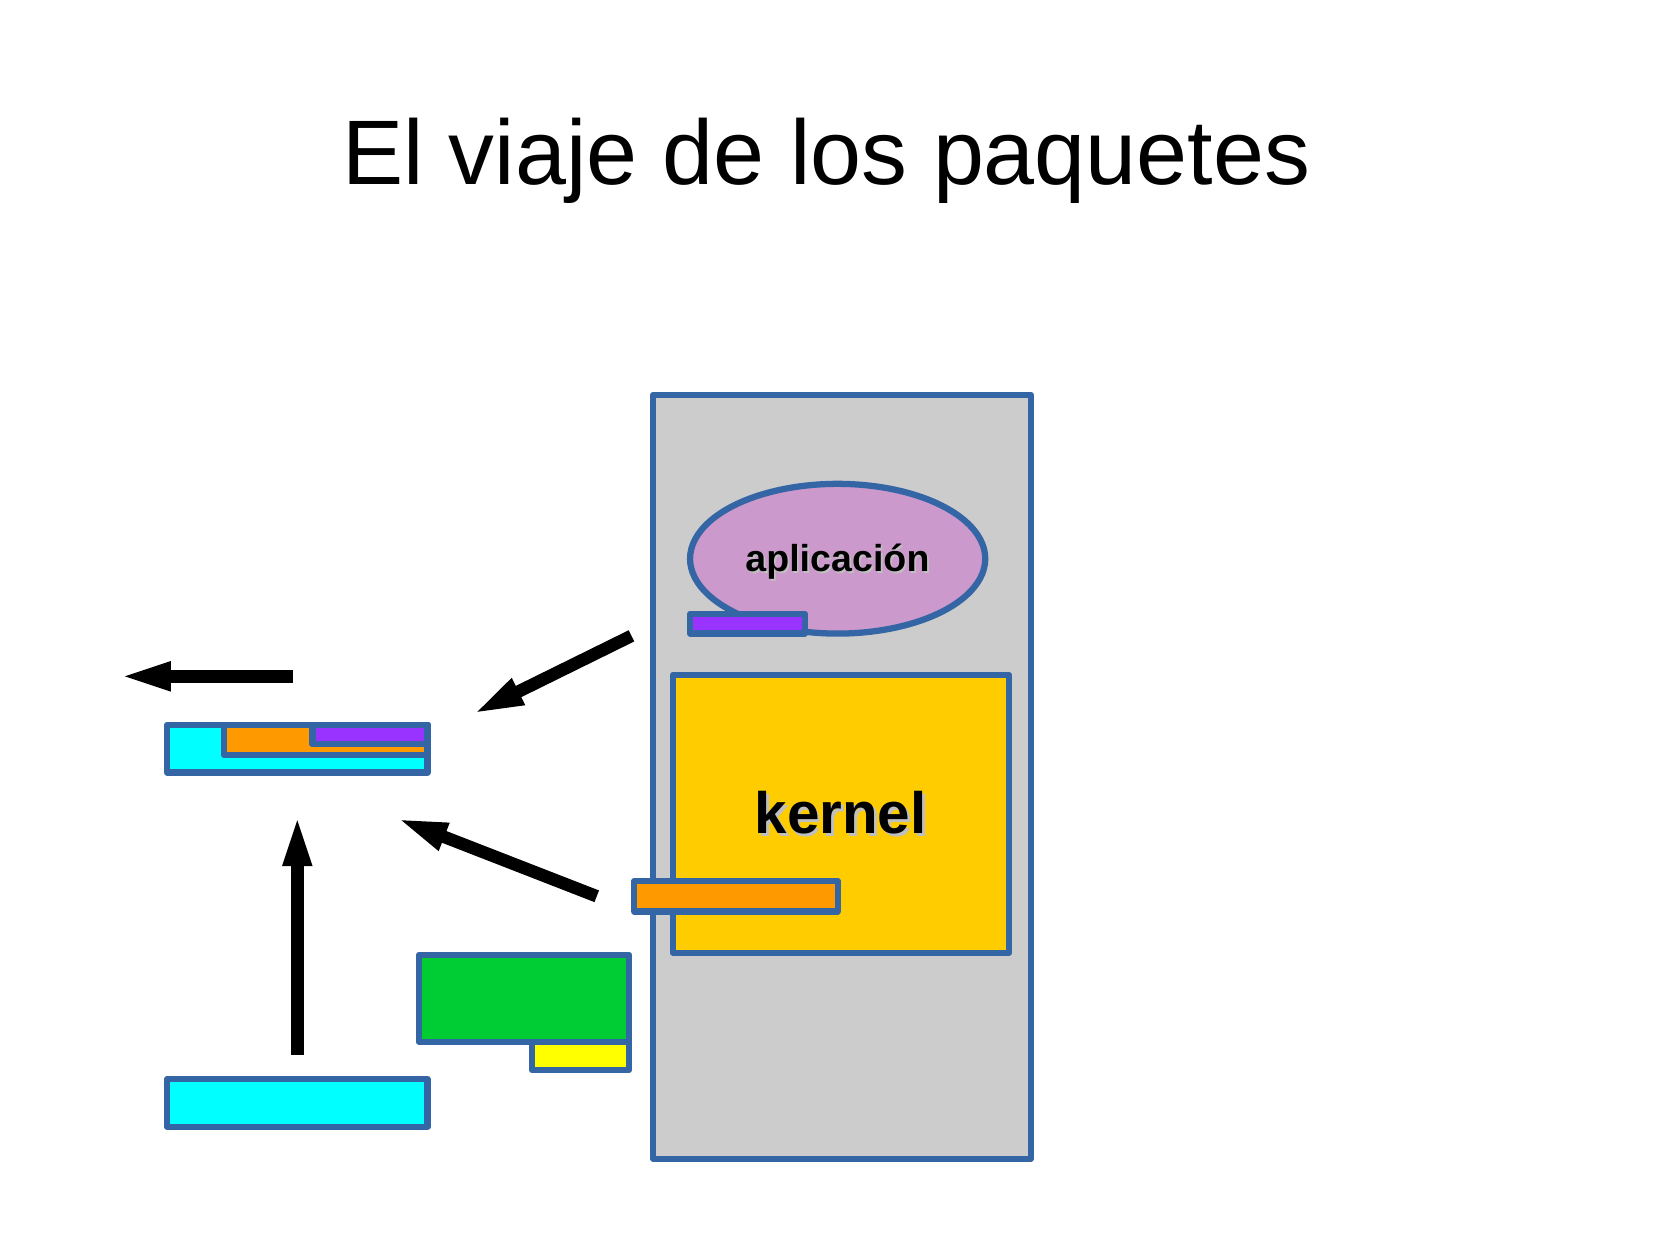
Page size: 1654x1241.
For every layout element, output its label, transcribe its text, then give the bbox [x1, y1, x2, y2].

text_box kernel [672, 674, 1010, 953]
text_box [634, 394, 1031, 1159]
text_box [418, 954, 630, 1070]
title El viaje de los paquetes [82, 49, 1571, 257]
text_box aplicación [690, 483, 986, 634]
text_box [167, 1079, 428, 1127]
text_box [167, 724, 428, 773]
